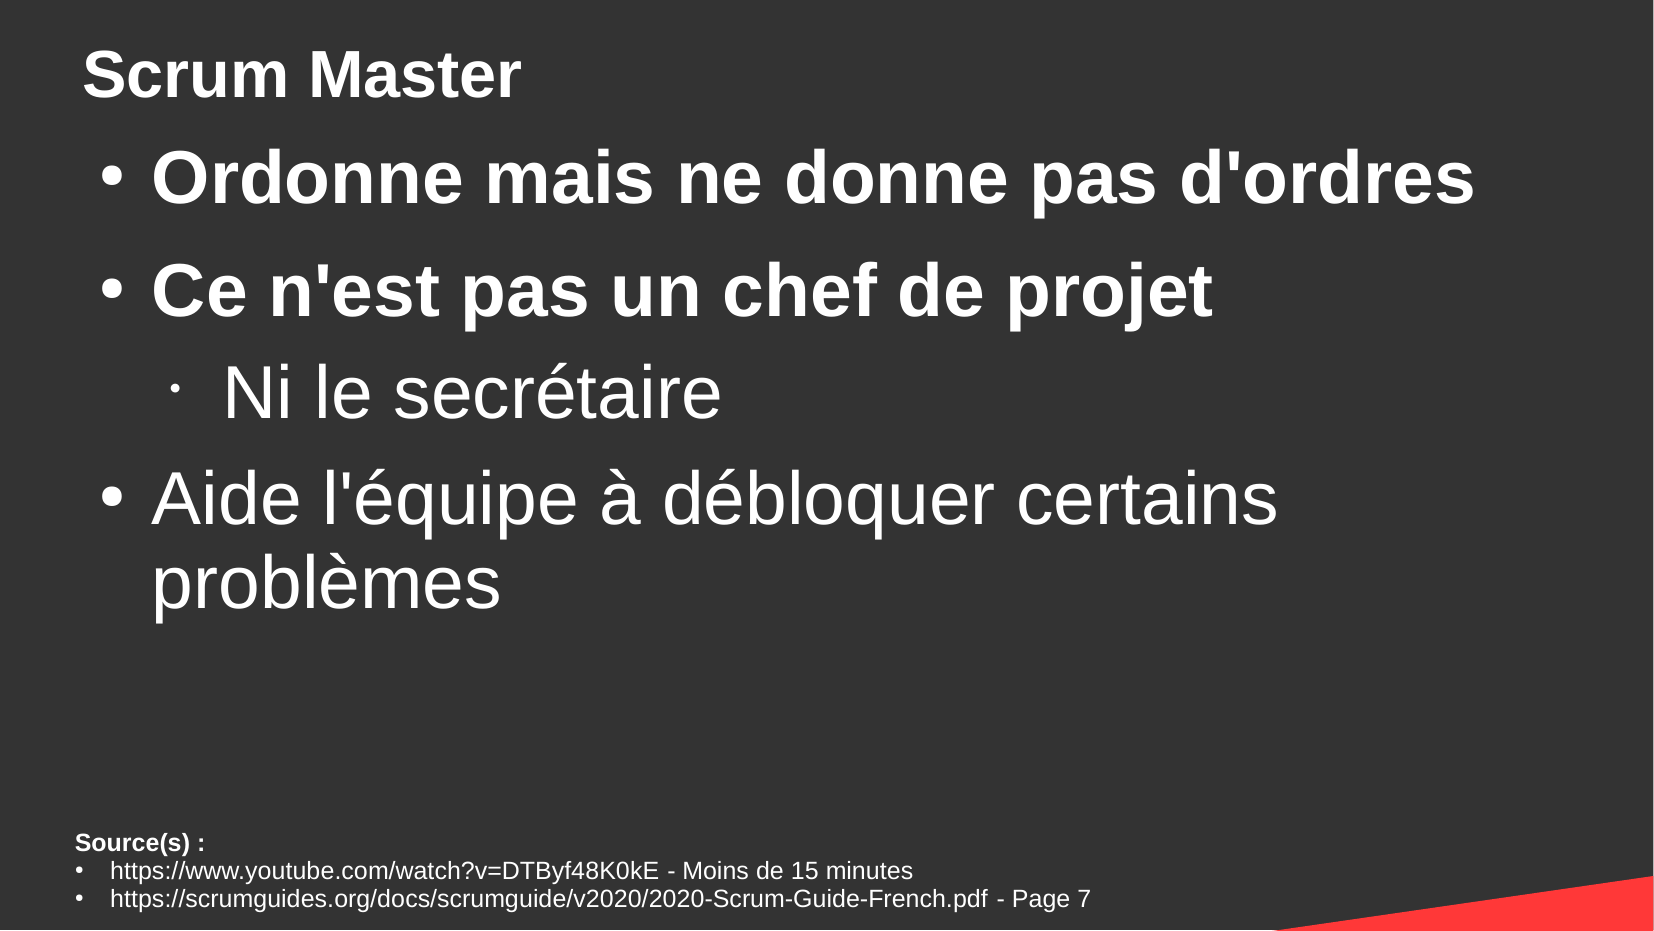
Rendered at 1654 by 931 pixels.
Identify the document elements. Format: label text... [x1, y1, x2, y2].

text_box [1272, 875, 1654, 931]
text_box Source(s) : https://www.youtube.com/watch?v=DTByf48K0kE - Moins de 15 minutes https://scrumguides.org/docs/scrumguide/v2020/2020-Scrum-Guide-French.pdf - Page 7 [59, 821, 1546, 920]
list Ordonne mais ne donne pas d'ordres Ce n'est pas un chef de projet Ni le secrétaire Aide l'équipe à débloquer certains problèmes [80, 135, 1620, 674]
title Scrum Master [82, 37, 1571, 122]
